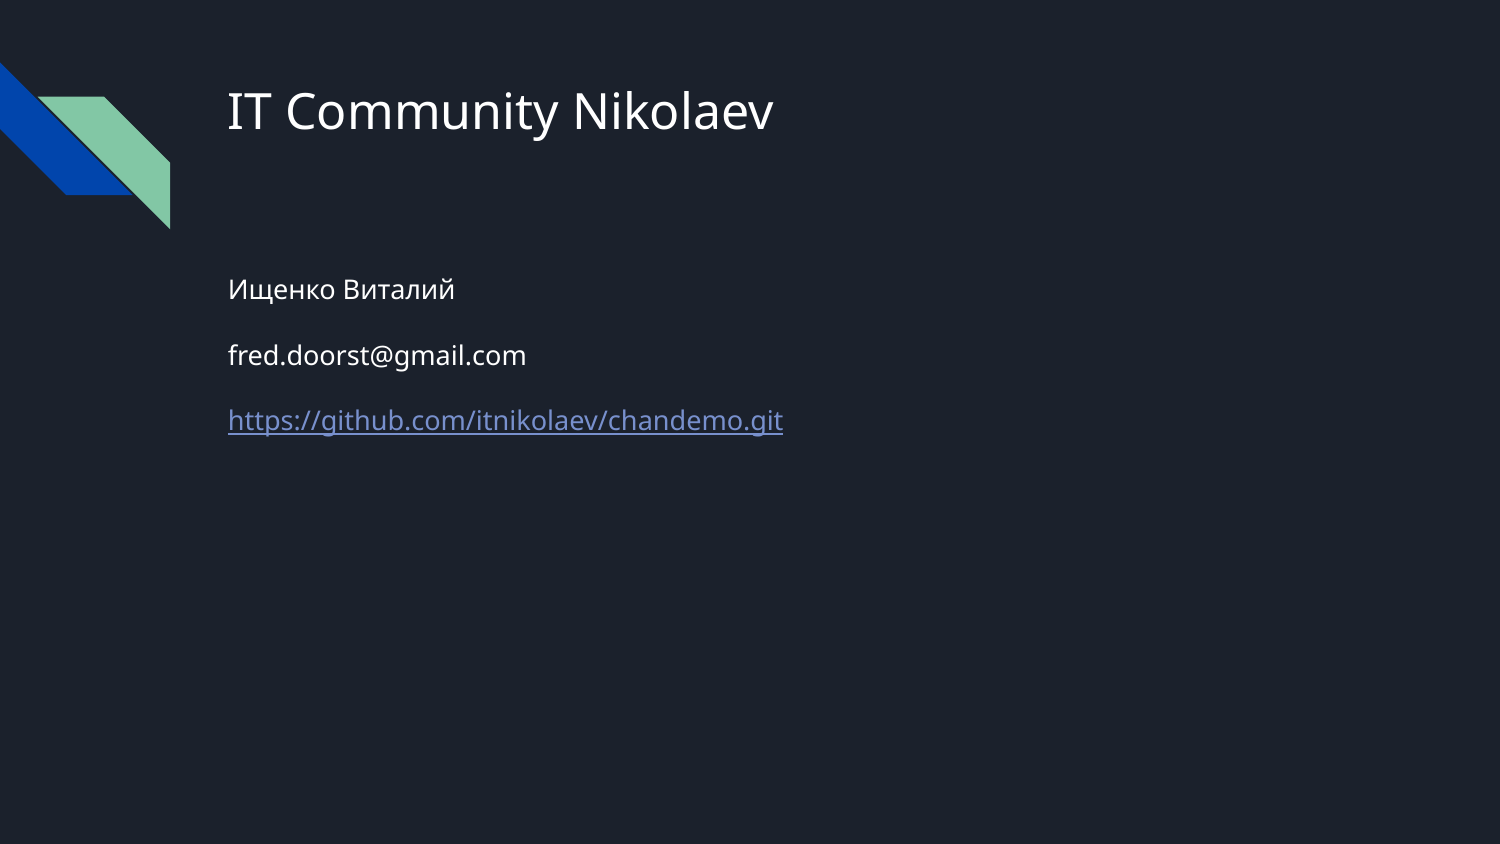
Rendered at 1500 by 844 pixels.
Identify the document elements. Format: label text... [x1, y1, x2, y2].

list Ищенко Виталий fred.doorst@gmail.com https://github.com/itnikolaev/chandemo.git [212, 257, 1368, 735]
title IT Community Nikolaev [212, 64, 1368, 215]
